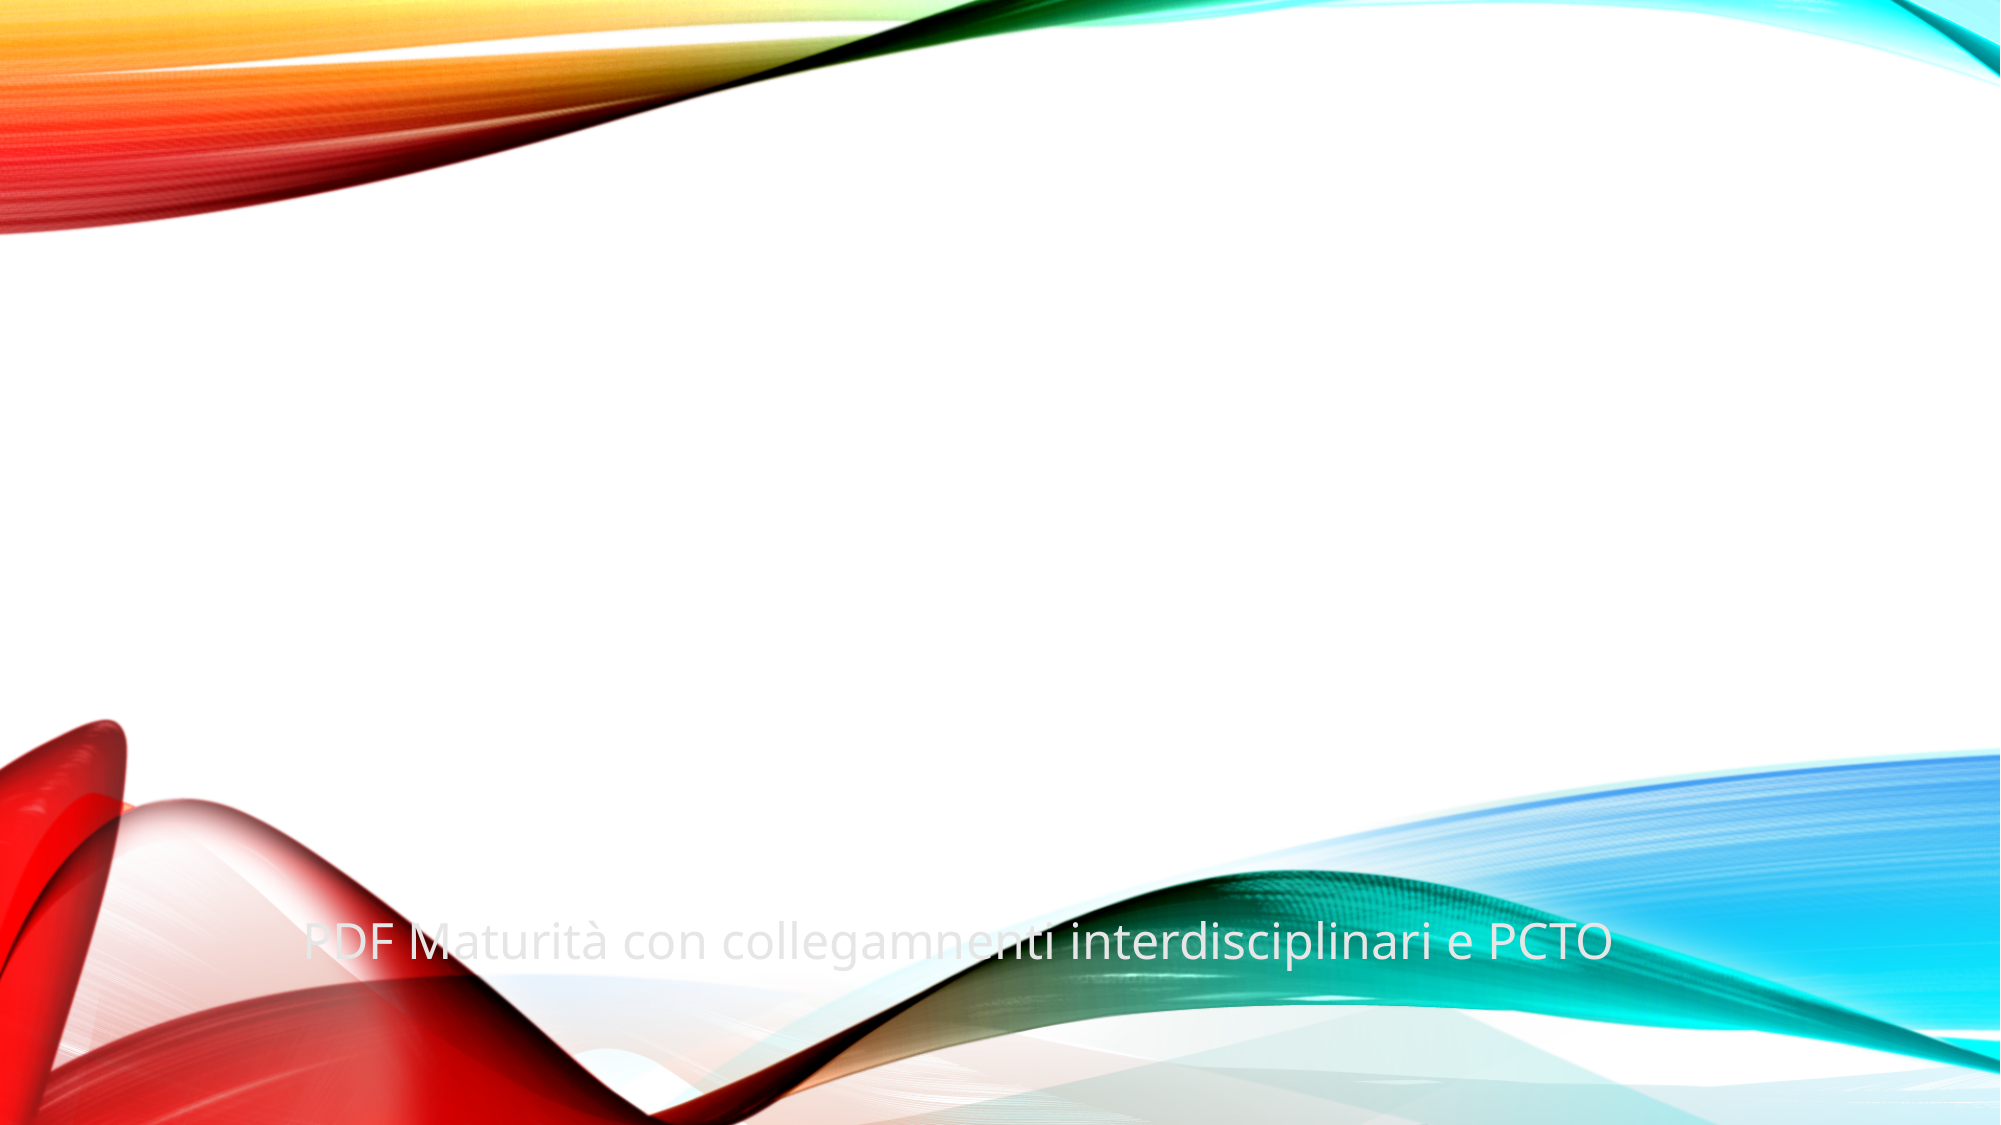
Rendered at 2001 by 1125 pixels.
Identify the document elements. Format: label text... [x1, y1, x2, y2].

subtitle PDF Maturità con collegamnenti interdisciplinari e PCTO [287, 909, 1711, 1013]
title Alessio Bonomo 5binf A.S 2020-2021 [287, 142, 1711, 740]
